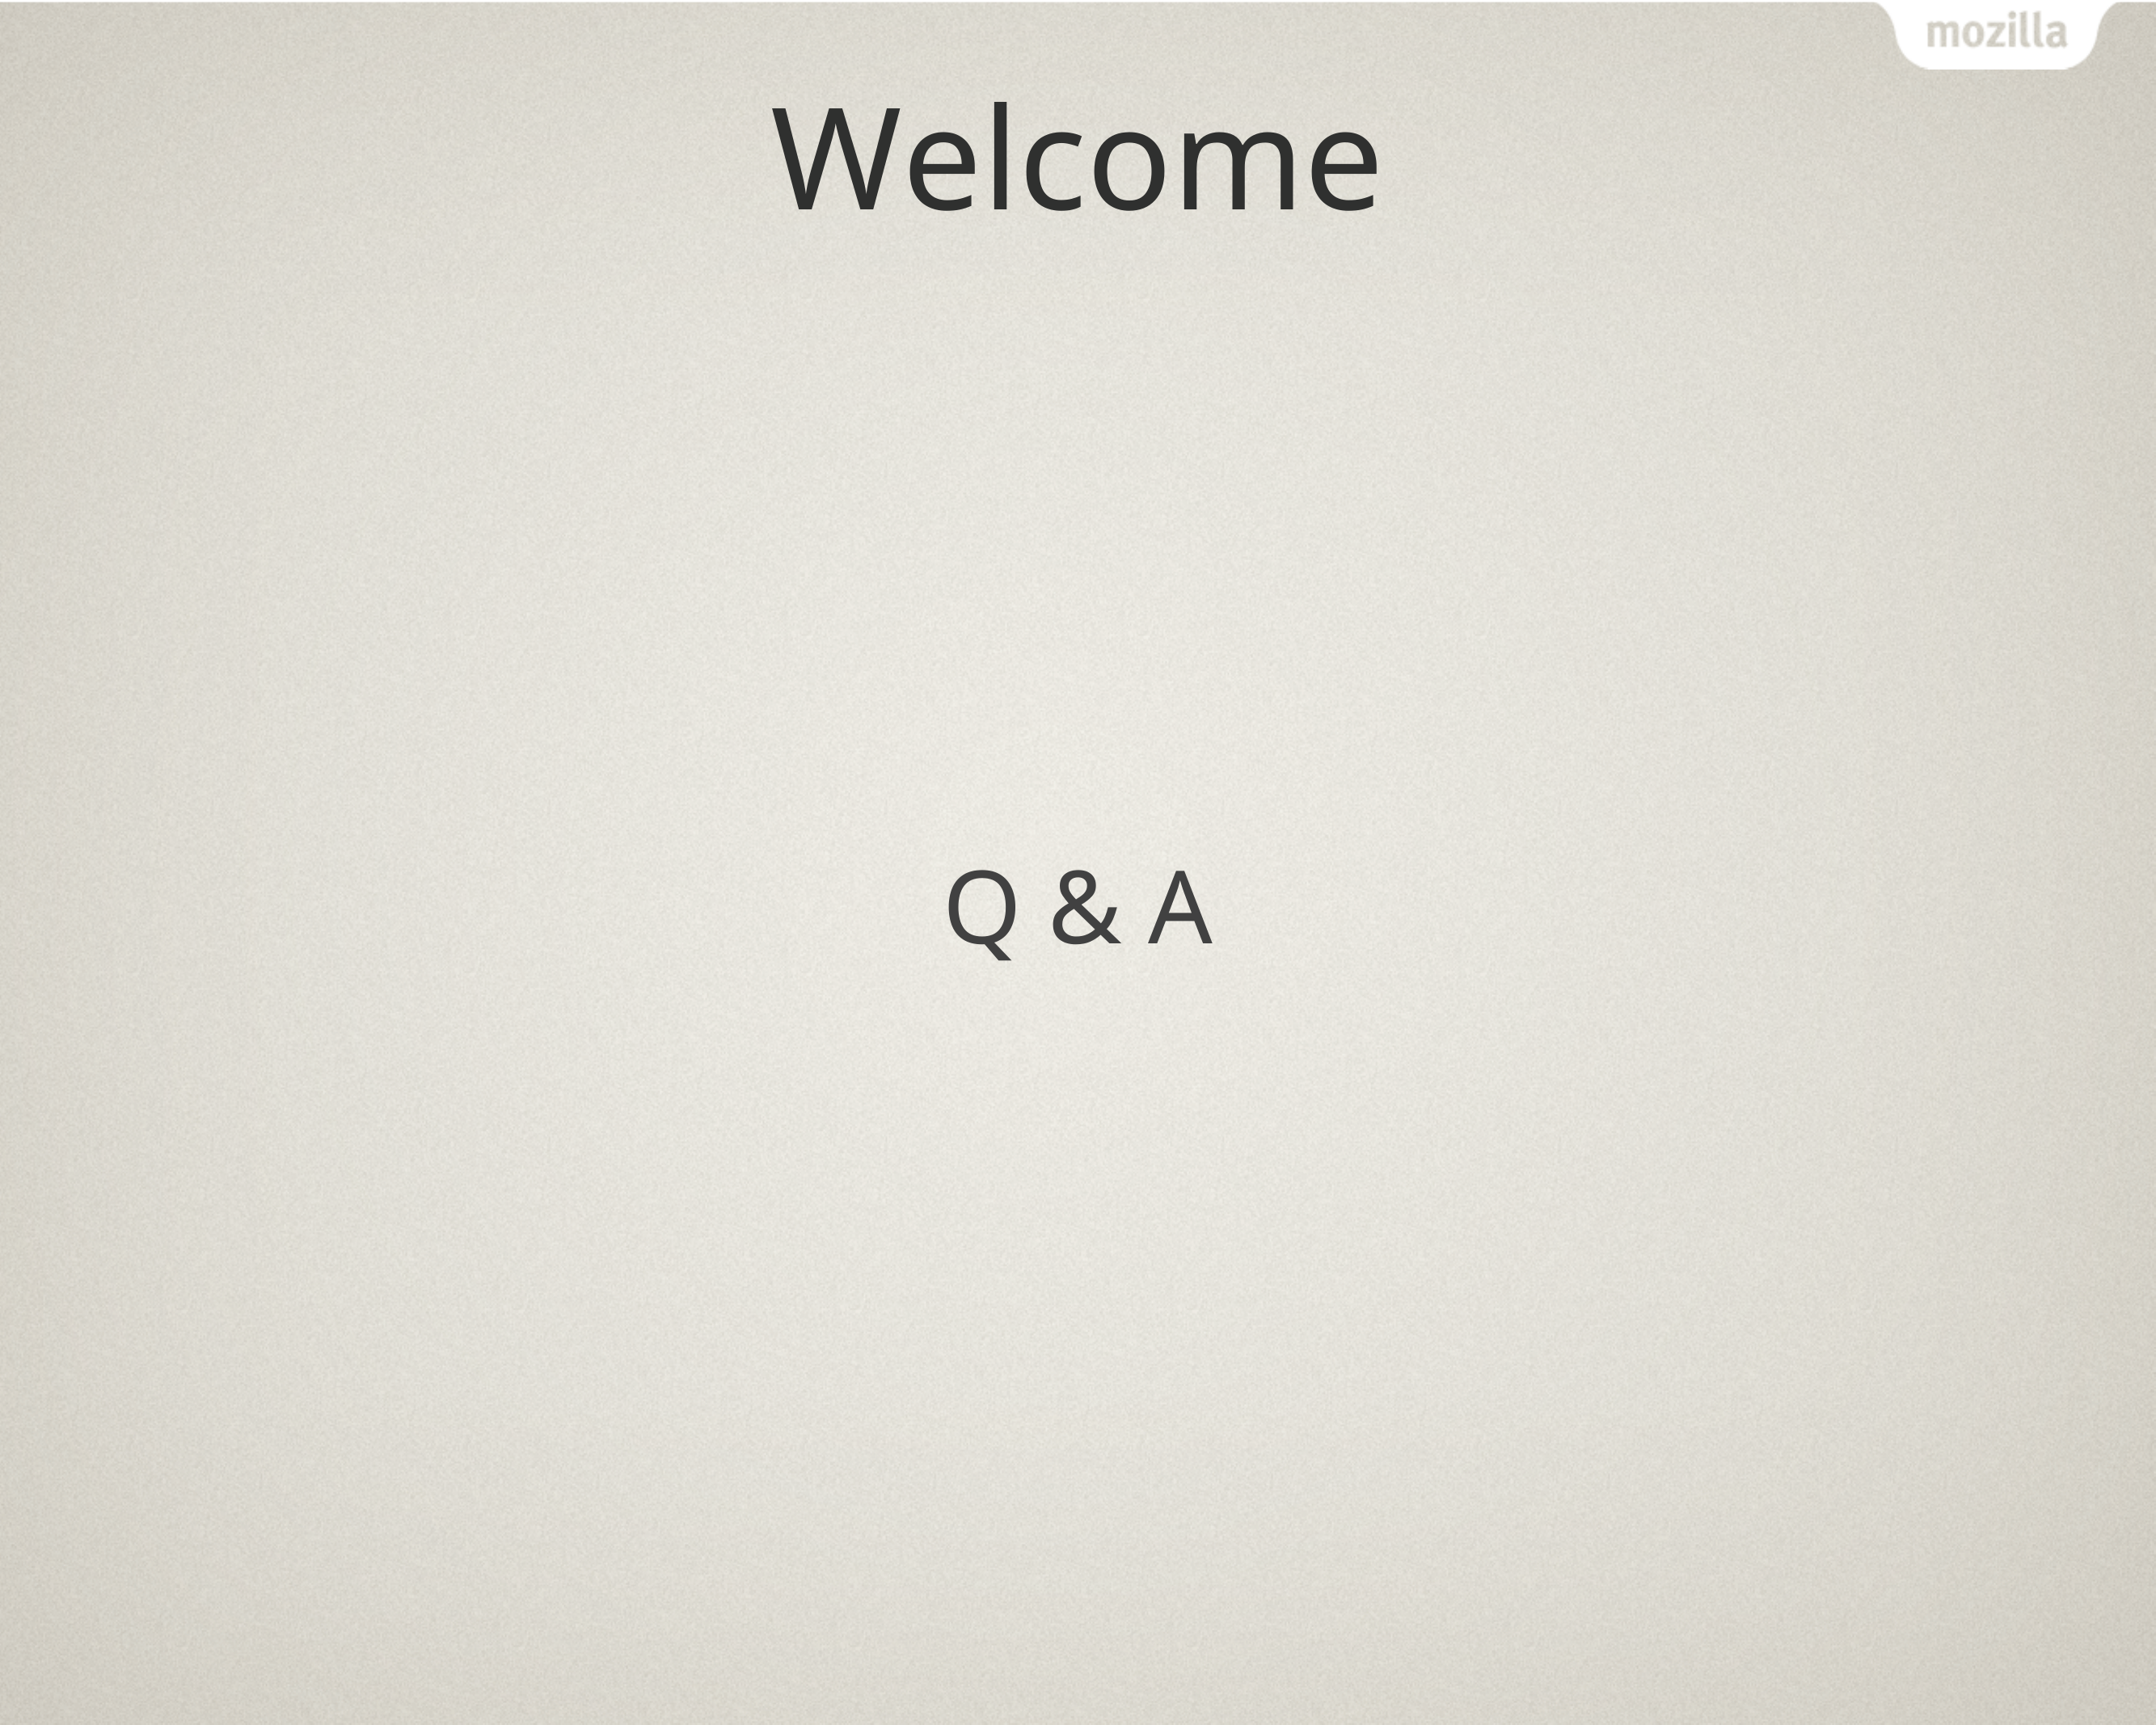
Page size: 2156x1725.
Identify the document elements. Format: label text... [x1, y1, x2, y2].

title Welcome [58, 45, 2097, 261]
picture [0, 0, 2156, 1725]
subtitle Q & A [108, 403, 2048, 1404]
